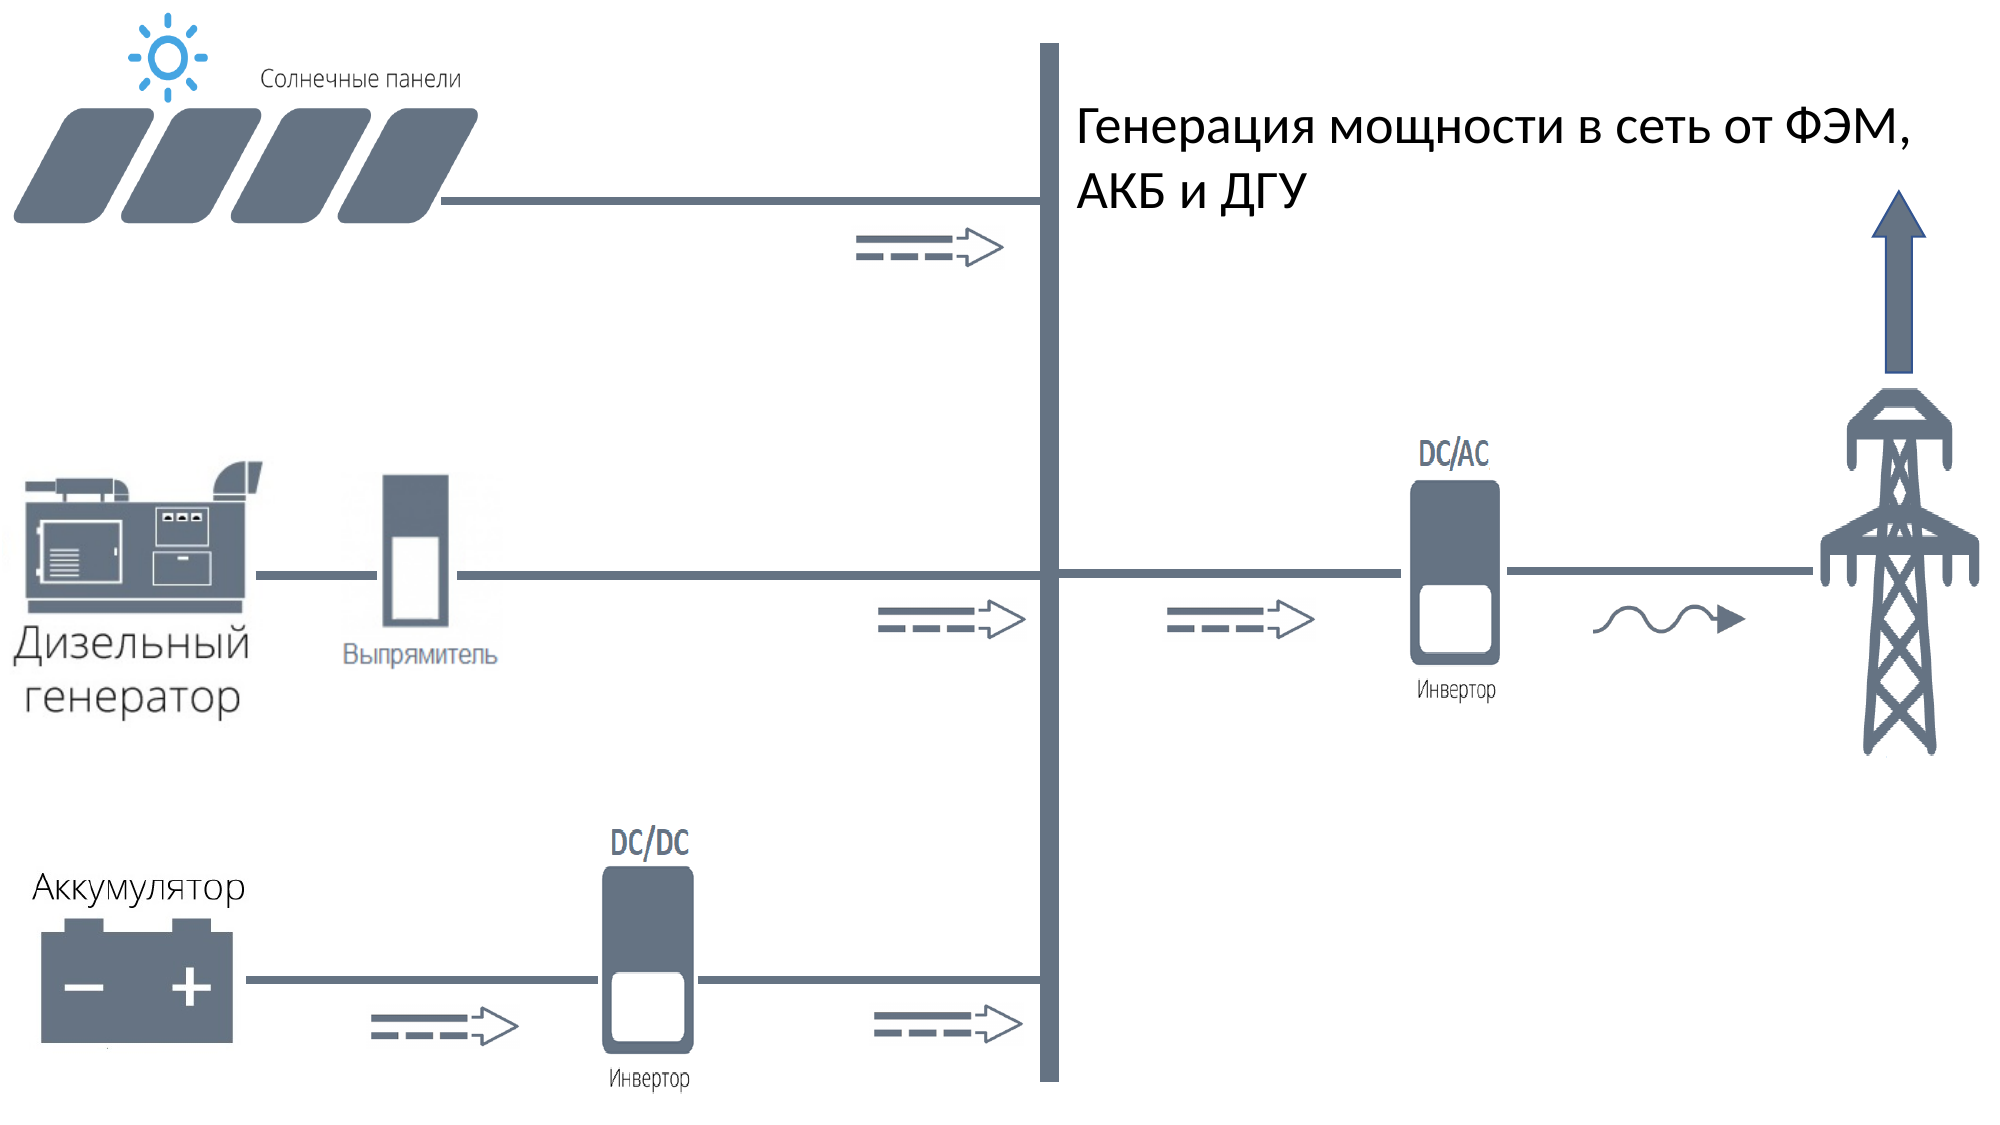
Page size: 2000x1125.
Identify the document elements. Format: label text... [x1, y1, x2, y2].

picture [341, 472, 503, 671]
picture [9, 9, 482, 226]
picture [1578, 598, 1751, 643]
picture [596, 823, 698, 1094]
picture [873, 597, 1027, 642]
picture [0, 861, 272, 1056]
picture [1162, 597, 1316, 642]
picture [1812, 384, 1986, 758]
picture [851, 225, 1005, 270]
text_box [1872, 227, 1925, 373]
picture [1401, 434, 1507, 710]
picture [2, 453, 275, 728]
picture [366, 1004, 520, 1049]
text_box Генерация мощности в сеть от ФЭМ, АКБ и ДГУ [1061, 81, 1949, 227]
picture [869, 1002, 1024, 1046]
